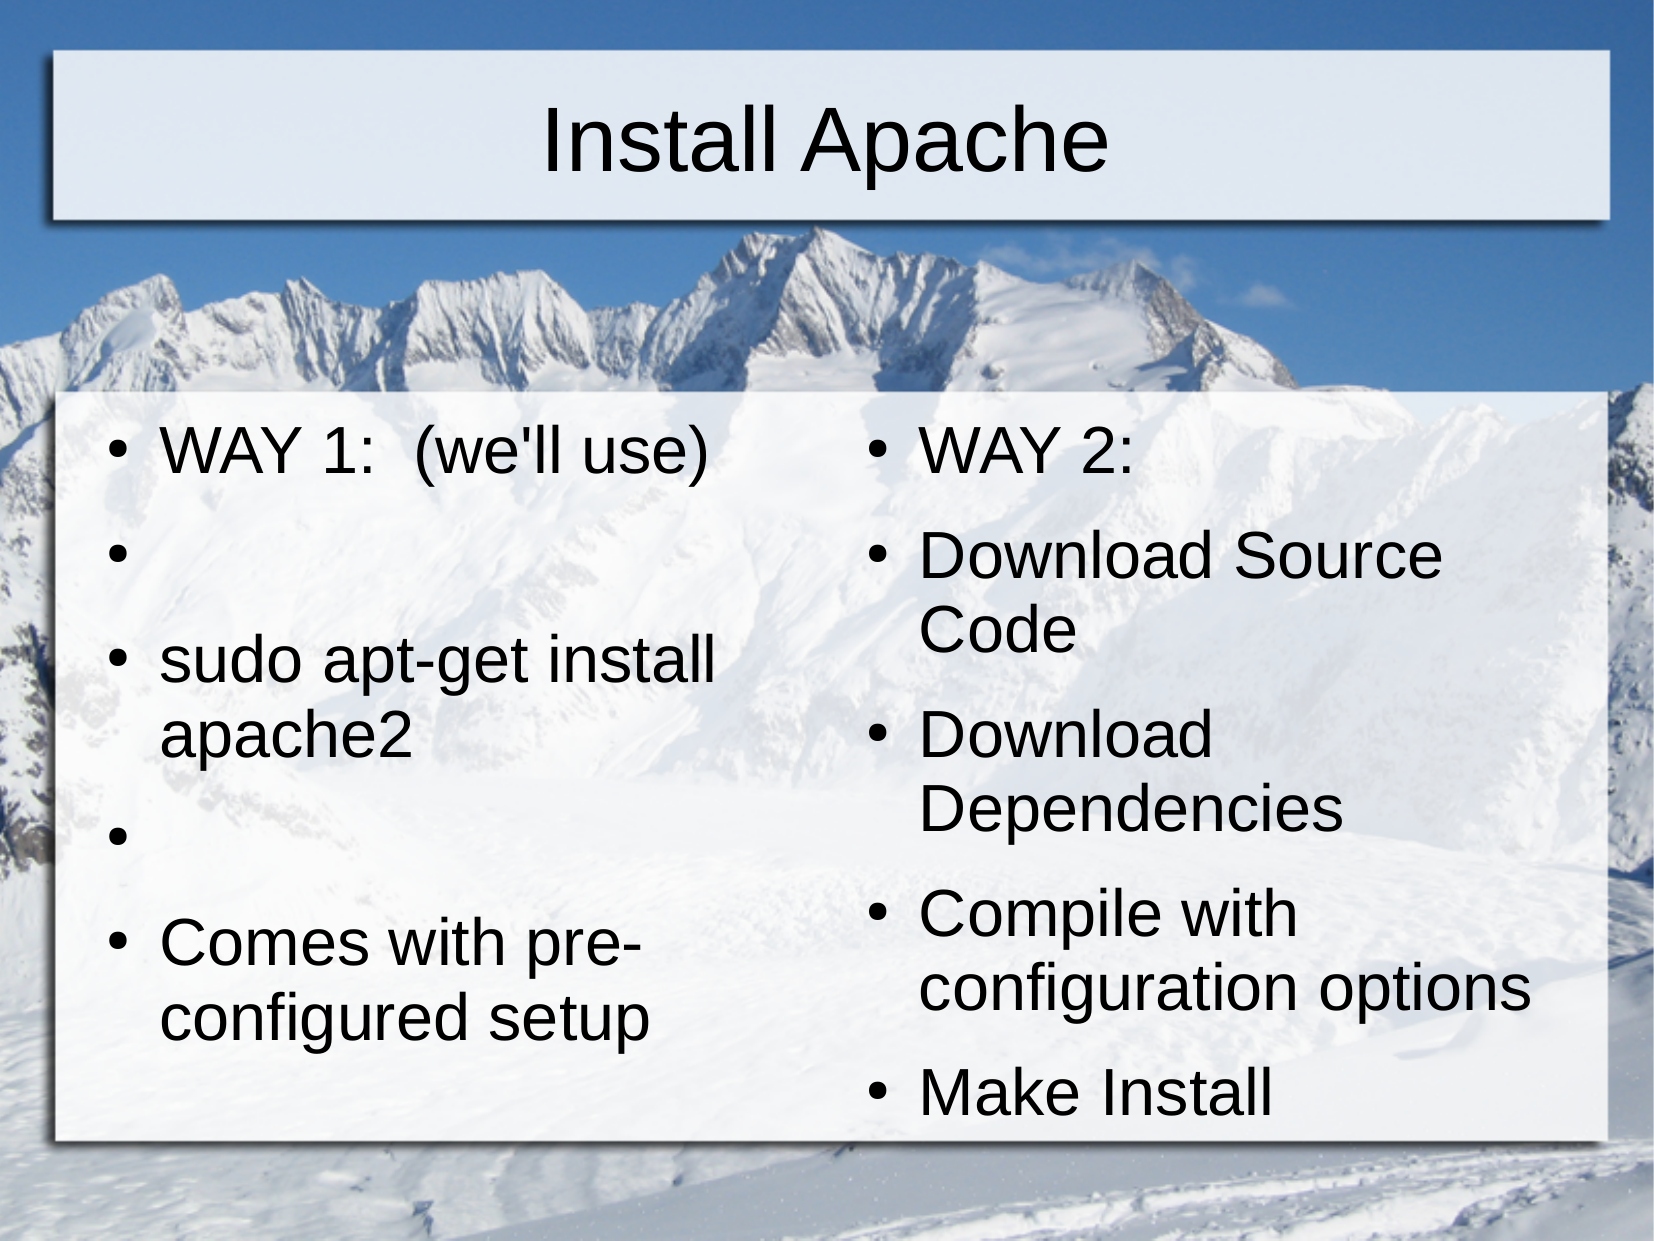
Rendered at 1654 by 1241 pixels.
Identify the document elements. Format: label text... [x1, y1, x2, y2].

title Install Apache [59, 61, 1595, 219]
list WAY 2: Download Source Code Download Dependencies Compile with configuration options Make Install [848, 413, 1572, 1232]
picture [0, 0, 1654, 1241]
list WAY 1: (we'll use) sudo apt-get install apache2 Comes with pre-configured setup [88, 413, 812, 1232]
